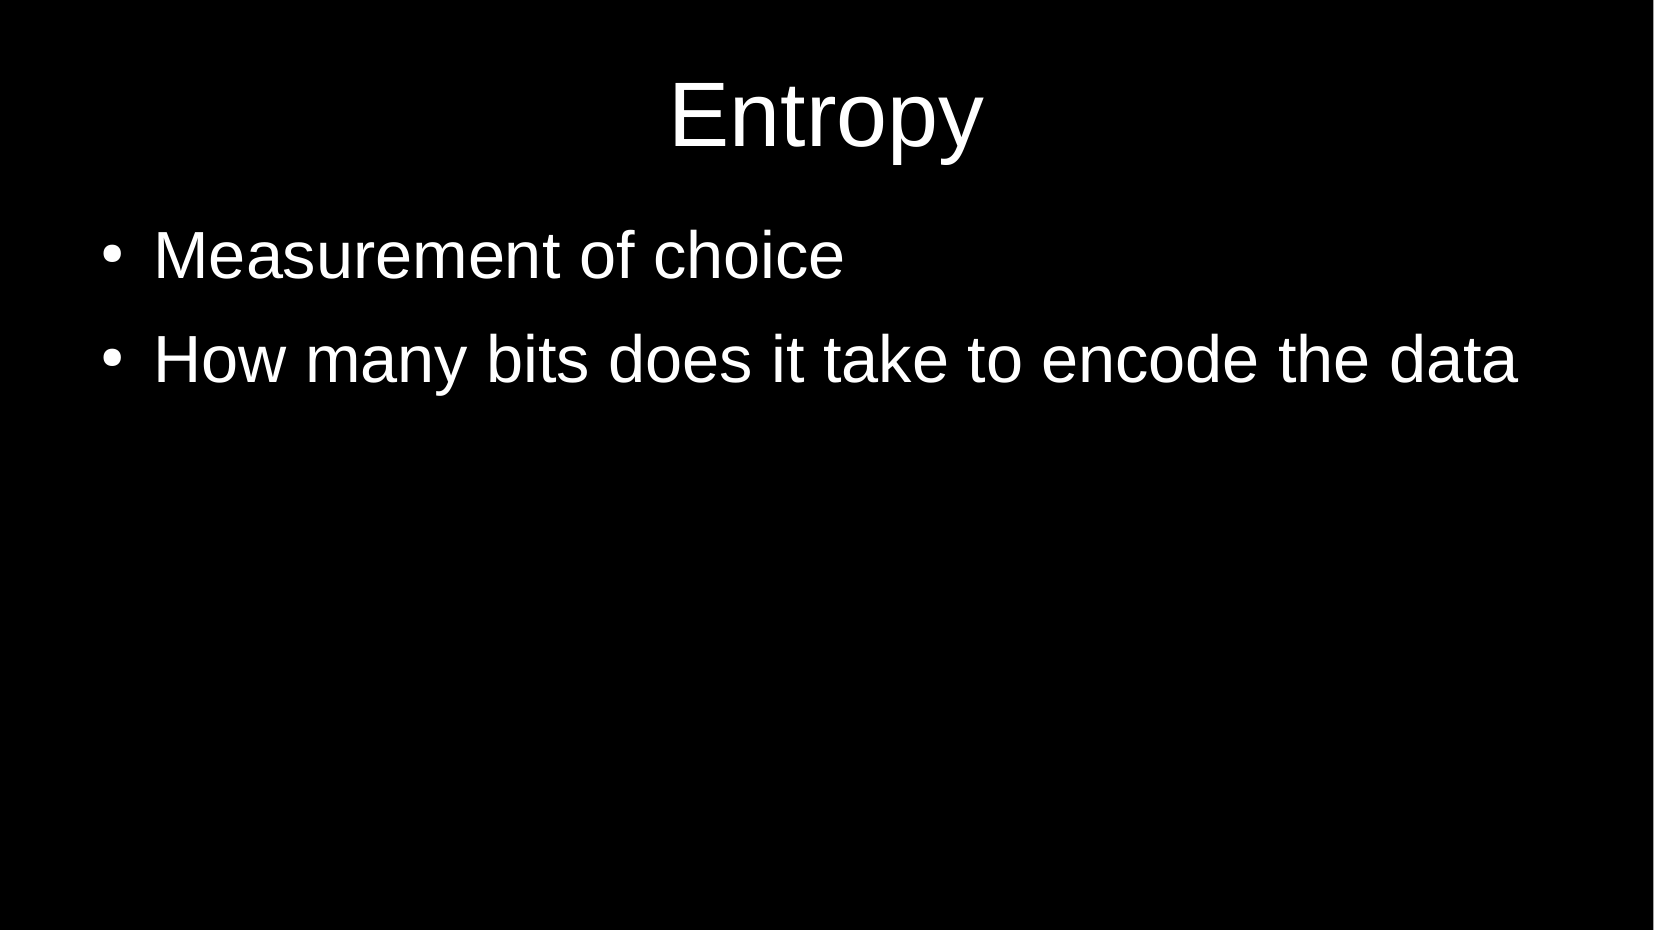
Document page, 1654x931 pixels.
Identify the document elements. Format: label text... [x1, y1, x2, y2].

title Entropy [82, 37, 1571, 193]
list Measurement of choice How many bits does it take to encode the data [82, 217, 1571, 758]
